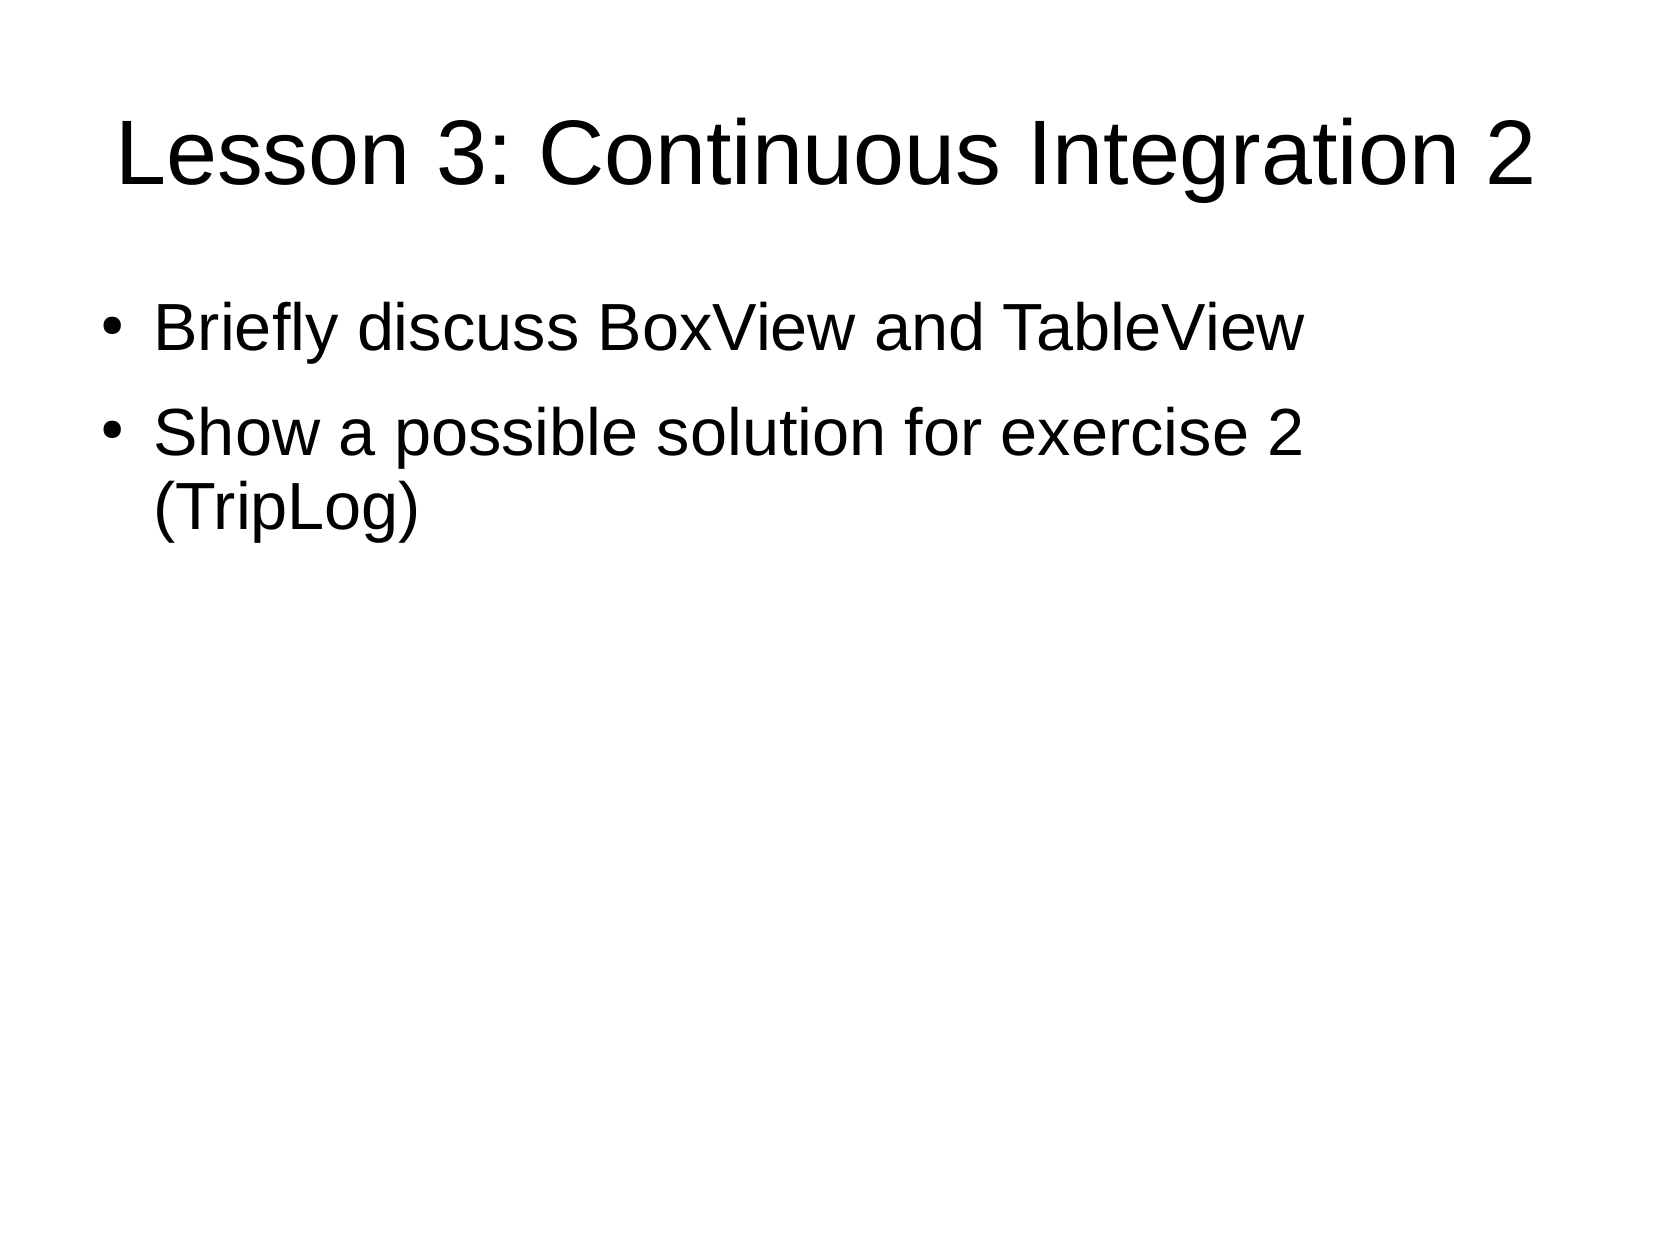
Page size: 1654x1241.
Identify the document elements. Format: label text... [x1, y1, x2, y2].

list Briefly discuss BoxView and TableView Show a possible solution for exercise 2 (TripLog) [82, 290, 1571, 1111]
title Lesson 3: Continuous Integration 2 [82, 49, 1571, 257]
